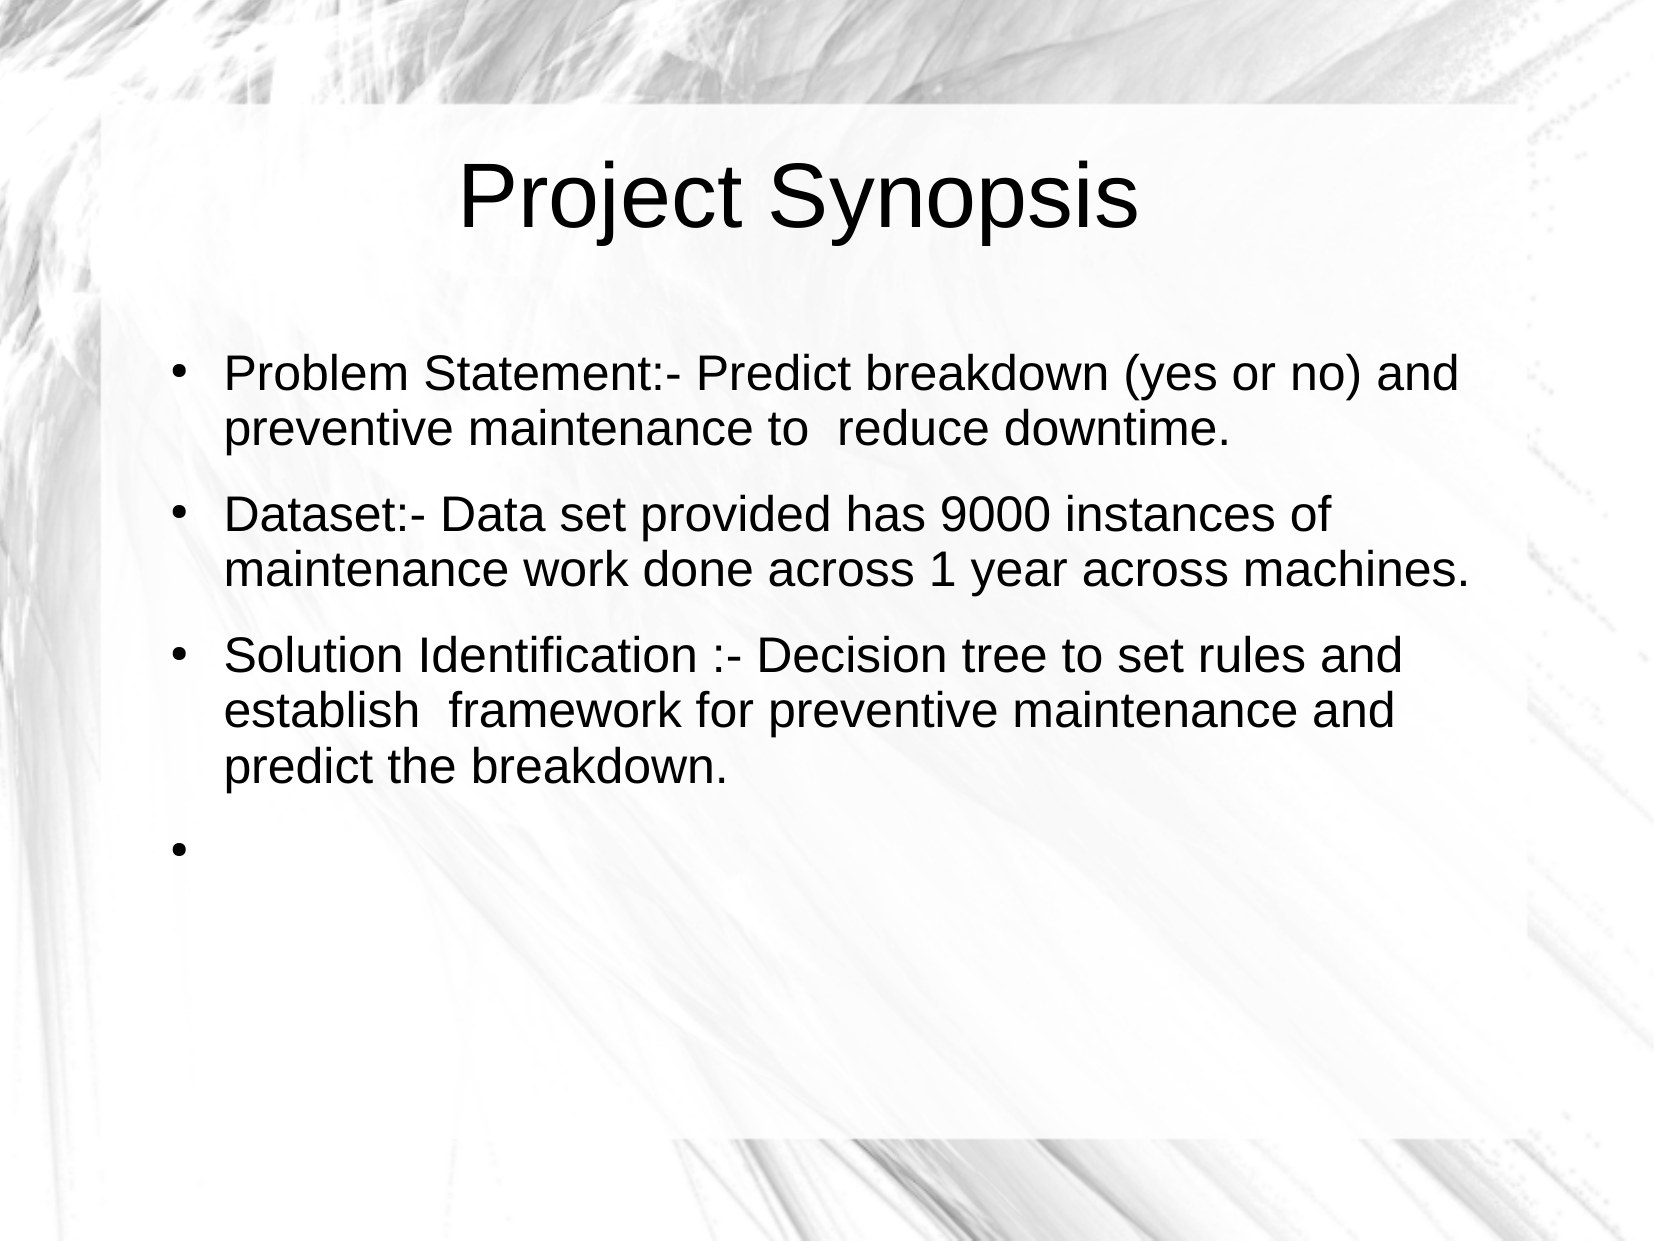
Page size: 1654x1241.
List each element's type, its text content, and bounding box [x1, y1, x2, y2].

title Project Synopsis [118, 112, 1506, 281]
list Problem Statement:- Predict breakdown (yes or no) and preventive maintenance to reduce downtime. Dataset:- Data set provided has 9000 instances of maintenance work done across 1 year across machines. Solution Identification :- Decision tree to set rules and establish framework for preventive maintenance and predict the breakdown. [152, 344, 1534, 1241]
picture [0, 0, 1654, 1241]
